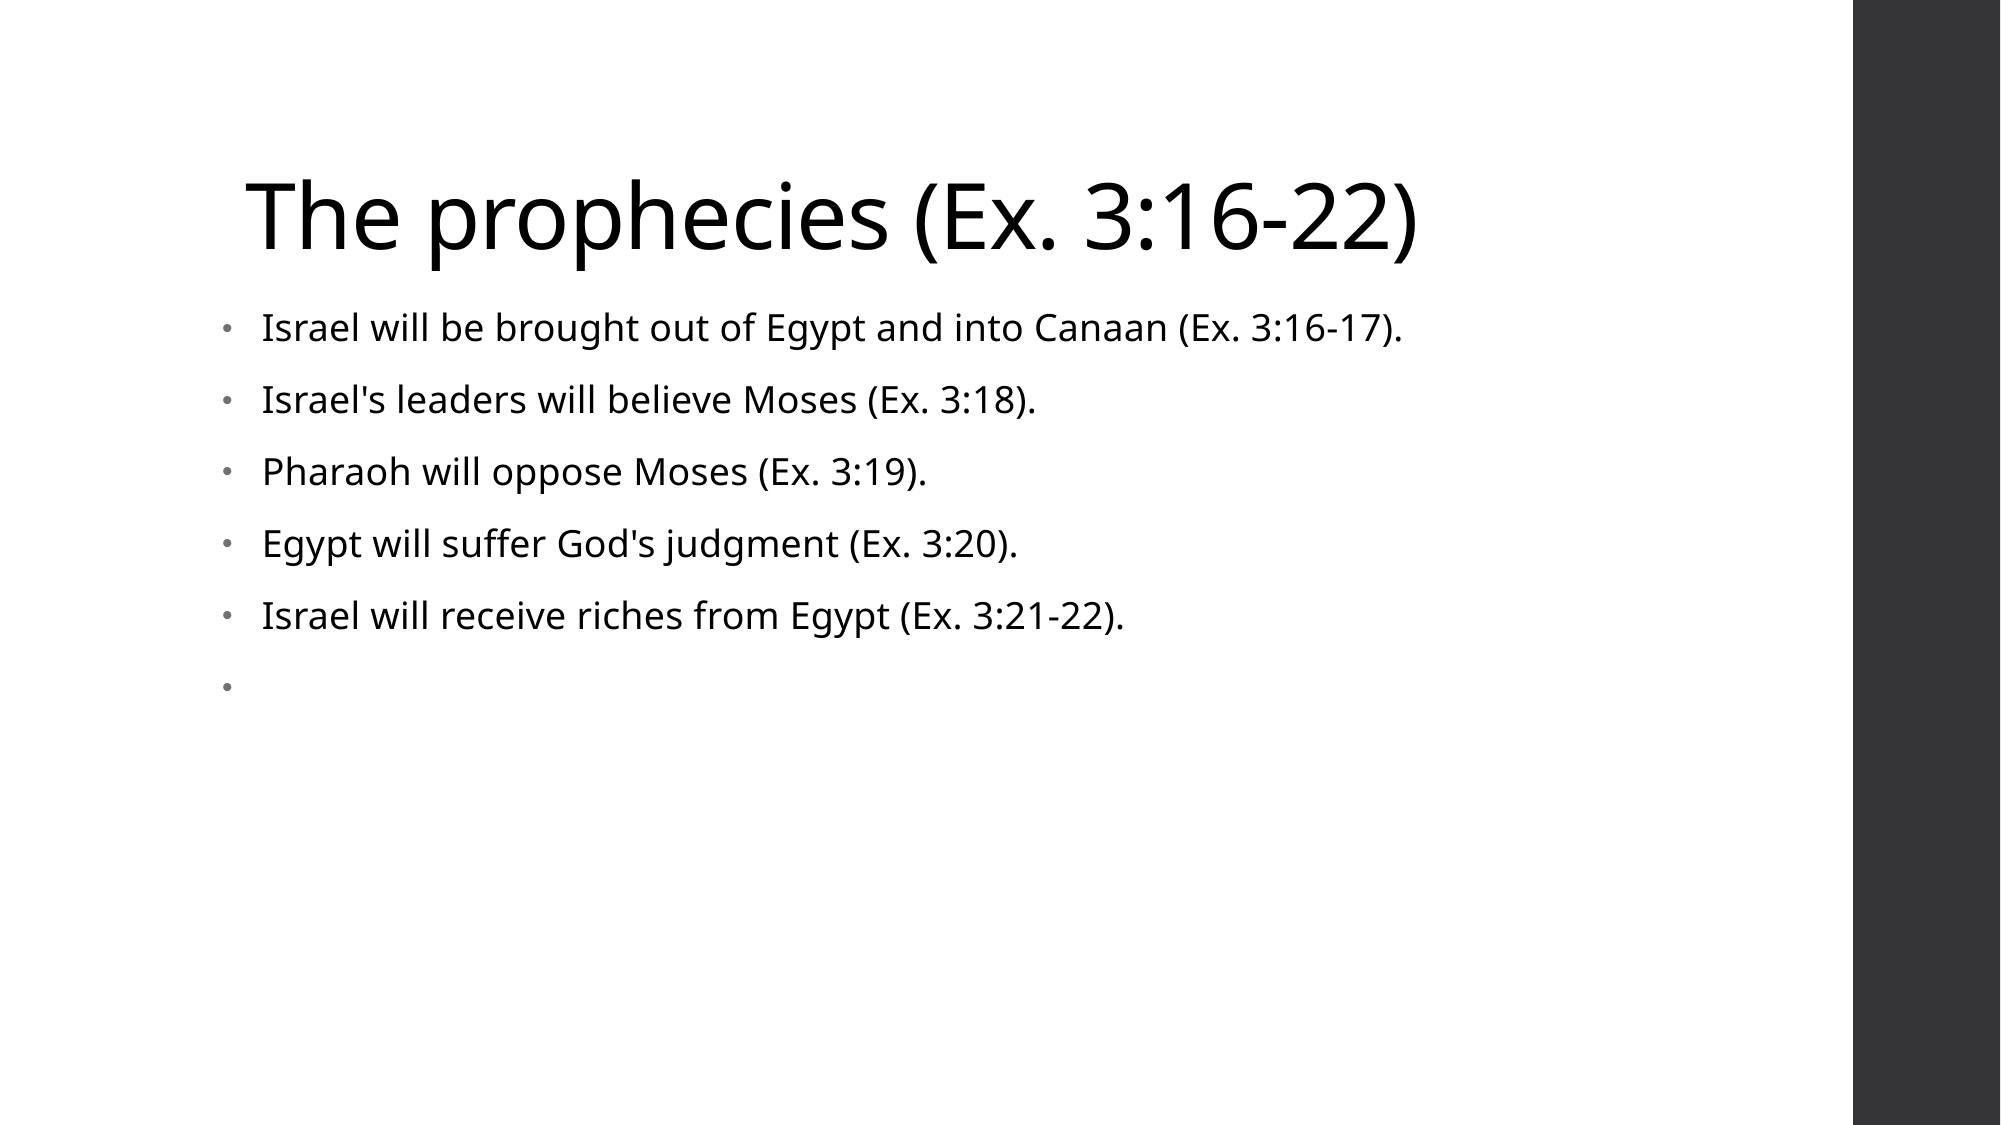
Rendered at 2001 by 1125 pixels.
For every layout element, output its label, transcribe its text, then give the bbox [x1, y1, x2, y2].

list Israel will be brought out of Egypt and into Canaan (Ex. 3:16-17). Israel's leaders will believe Moses (Ex. 3:18). Pharaoh will oppose Moses (Ex. 3:19). Egypt will suffer God's judgment (Ex. 3:20). Israel will receive riches from Egypt (Ex. 3:21-22). [206, 299, 1617, 1014]
title The prophecies (Ex. 3:16-22) [206, 60, 1797, 278]
